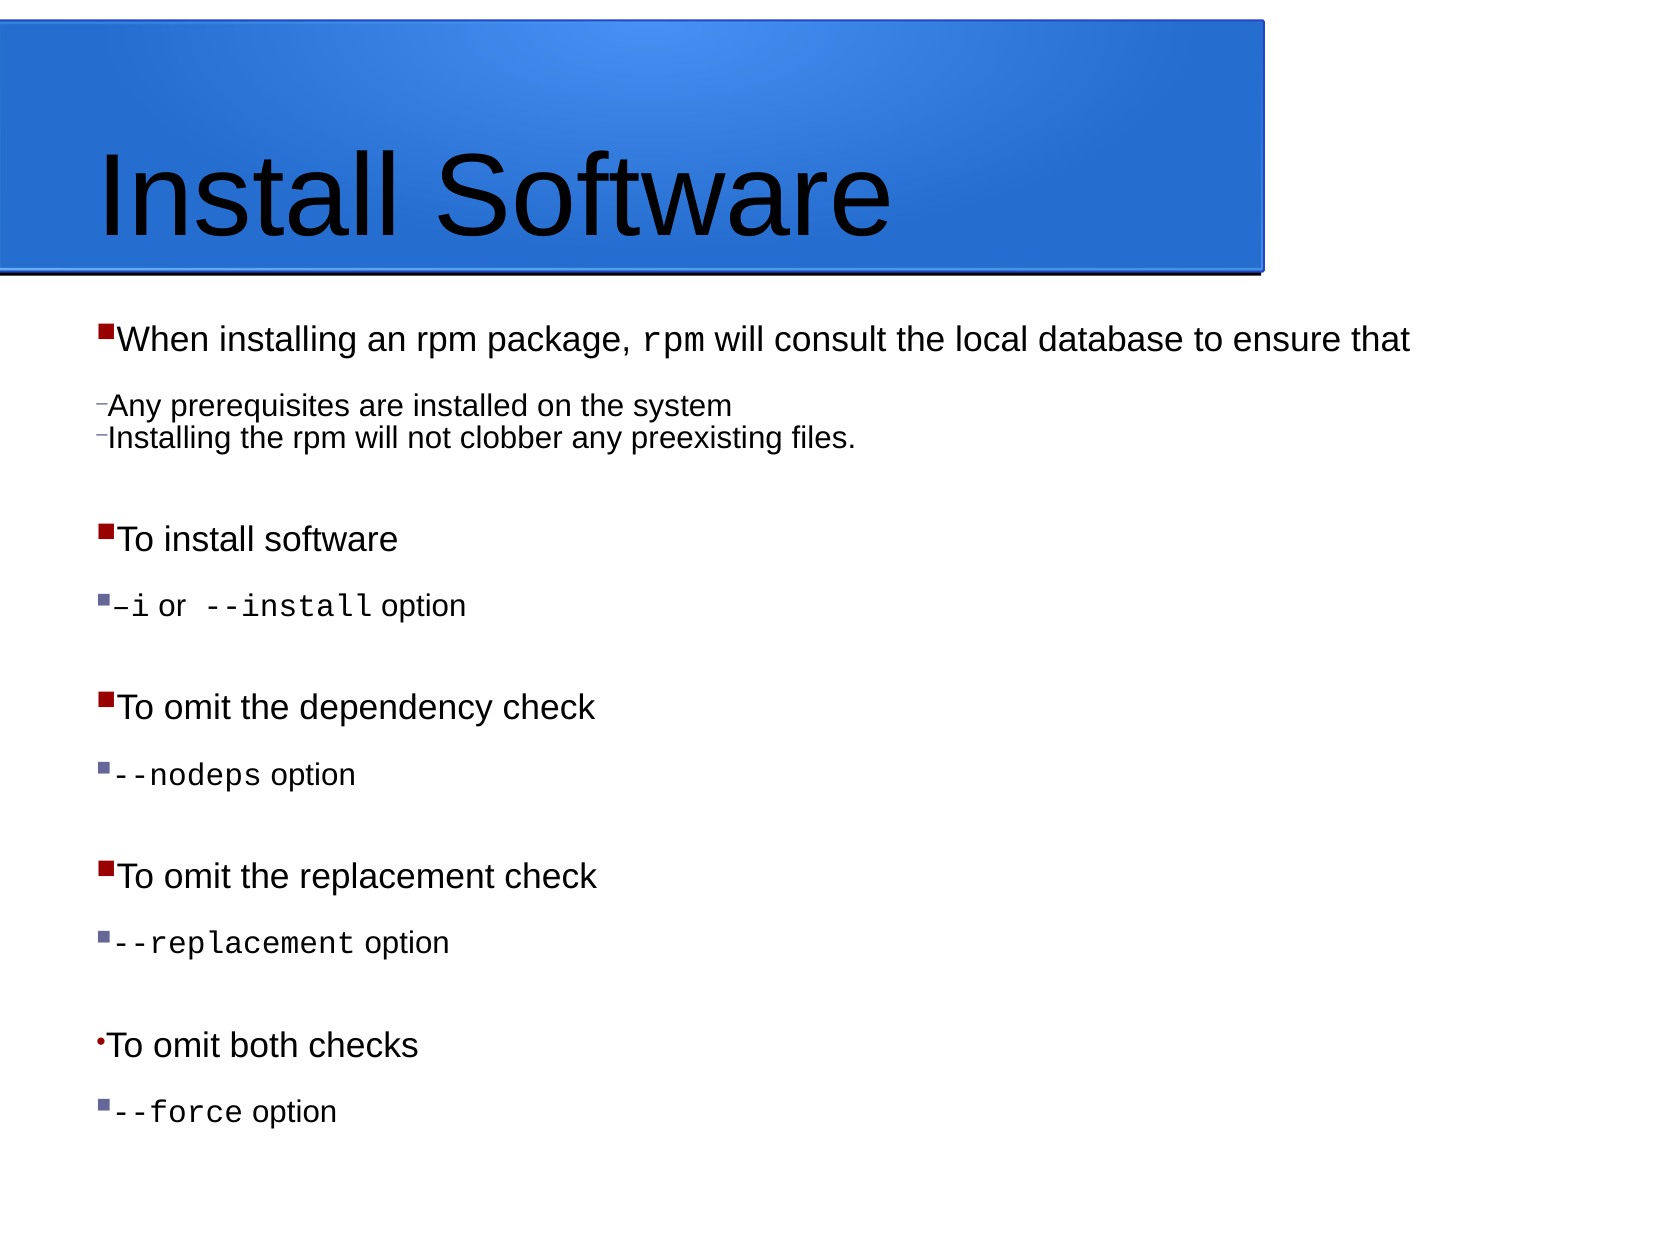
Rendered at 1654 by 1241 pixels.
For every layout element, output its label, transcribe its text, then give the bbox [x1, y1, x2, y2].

list When installing an rpm package, rpm will consult the local database to ensure that Any prerequisites are installed on the system Installing the rpm will not clobber any preexisting files. To install software –i or --install option To omit the dependency check --nodeps option To omit the replacement check --replacement option To omit both checks --force option [96, 330, 1571, 1208]
title Install Software [96, 85, 1571, 293]
